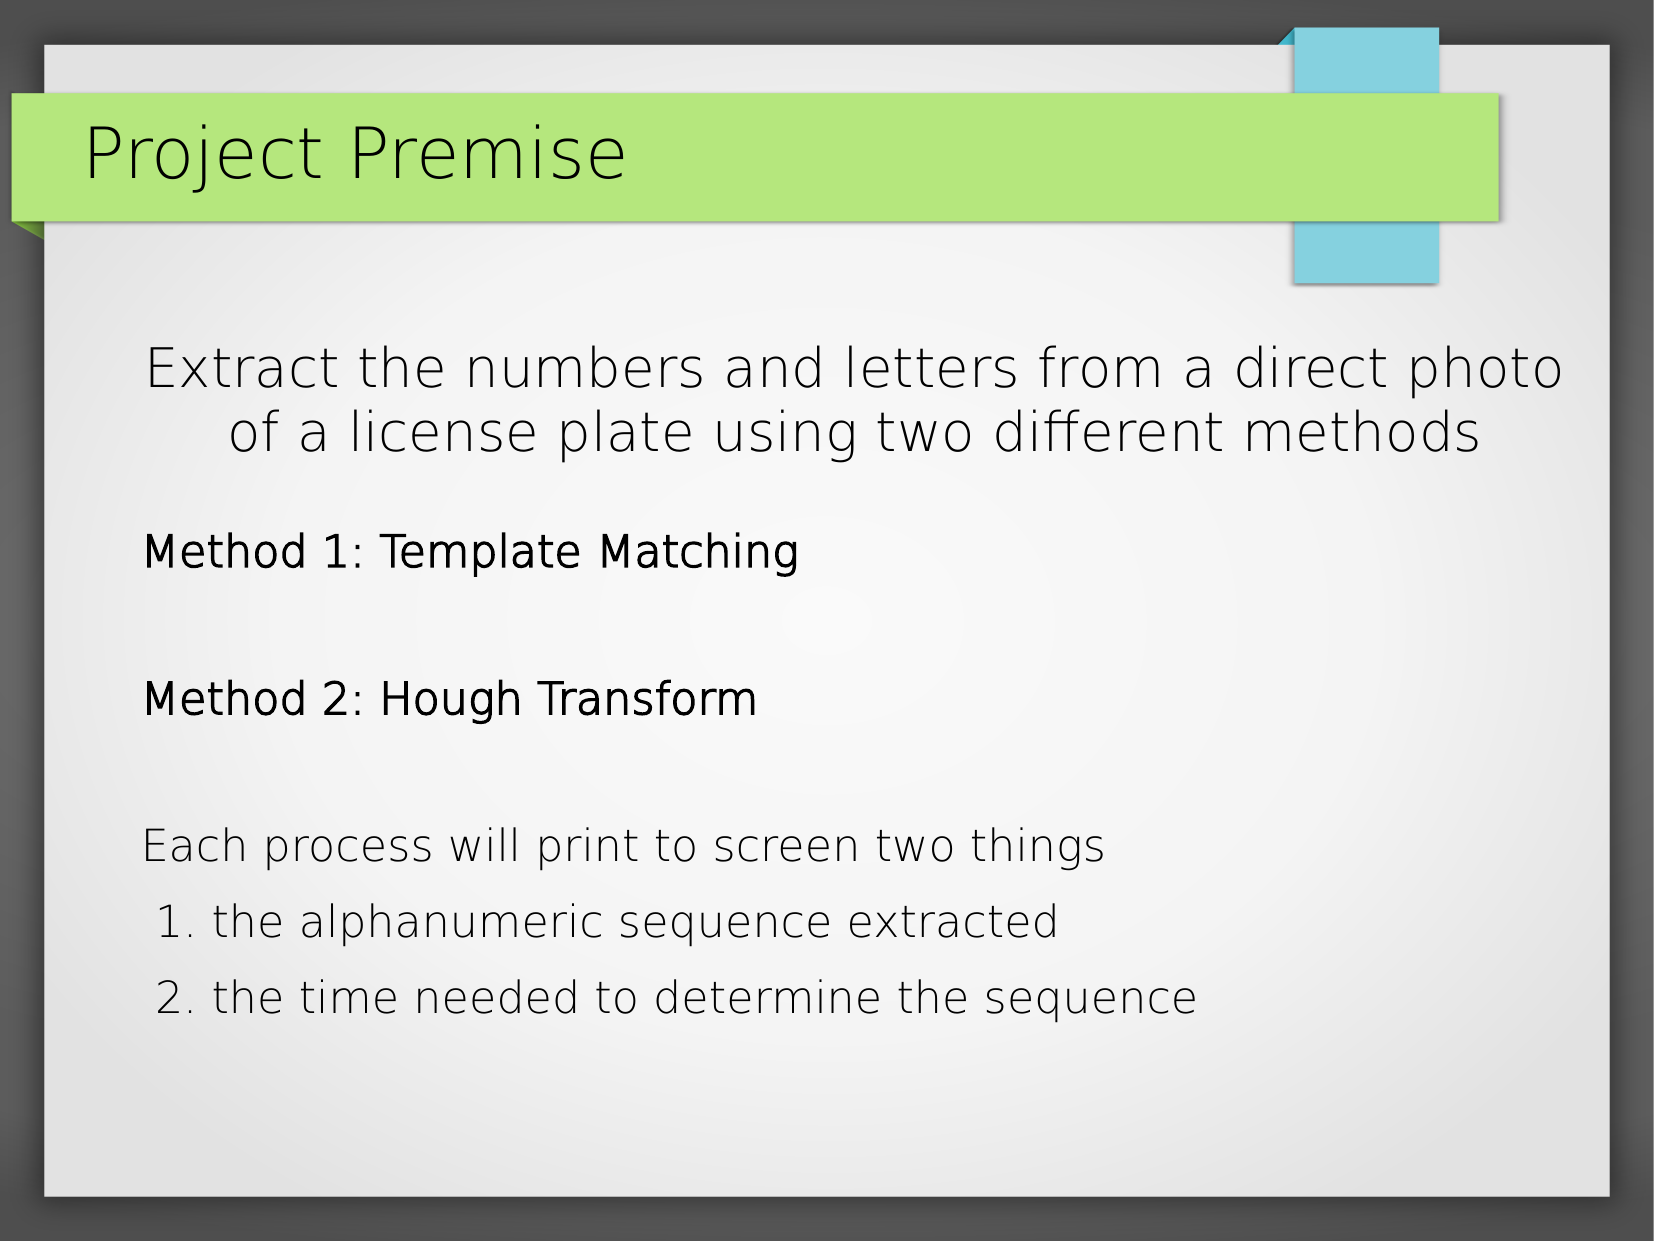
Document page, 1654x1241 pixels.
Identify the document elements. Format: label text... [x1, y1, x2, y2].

list Extract the numbers and letters from a direct photo of a license plate using two different methods Method 1: Template Matching Method 2: Hough Transform Each process will print to screen two things 1. the alphanumeric sequence extracted 2. the time needed to determine the sequence [82, 336, 1571, 1056]
picture [0, 0, 1654, 1241]
title Project Premise [82, 94, 1264, 213]
